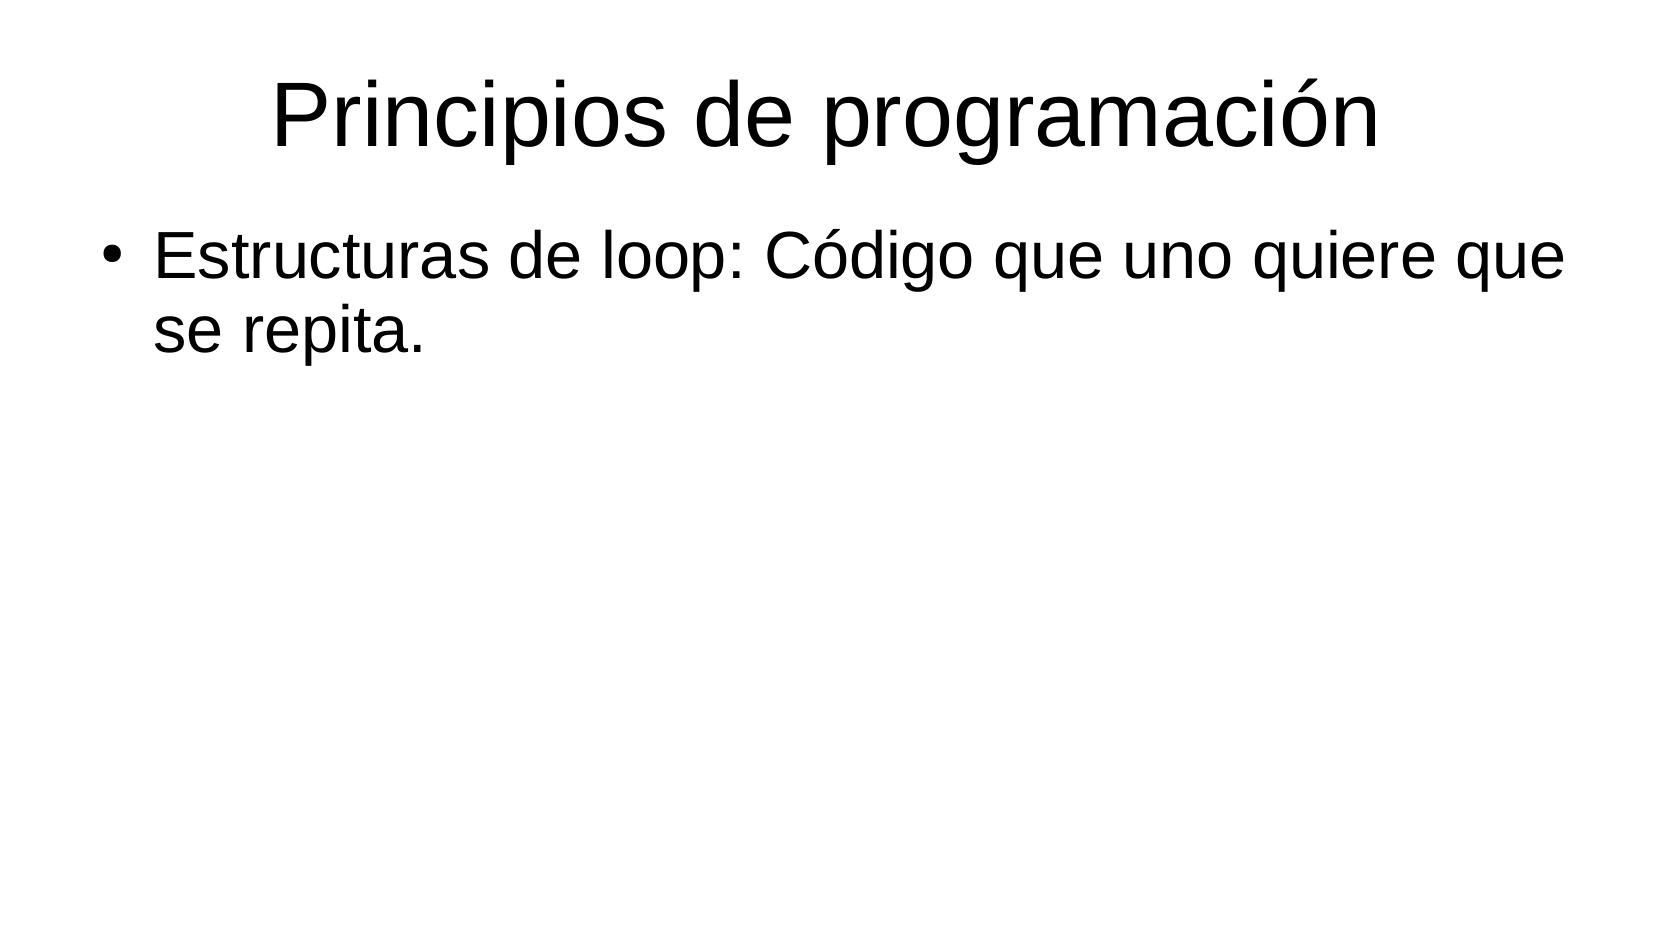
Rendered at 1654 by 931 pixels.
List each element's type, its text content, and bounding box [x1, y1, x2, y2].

title Principios de programación [82, 37, 1571, 193]
list Estructuras de loop: Código que uno quiere que se repita. [82, 217, 1571, 758]
